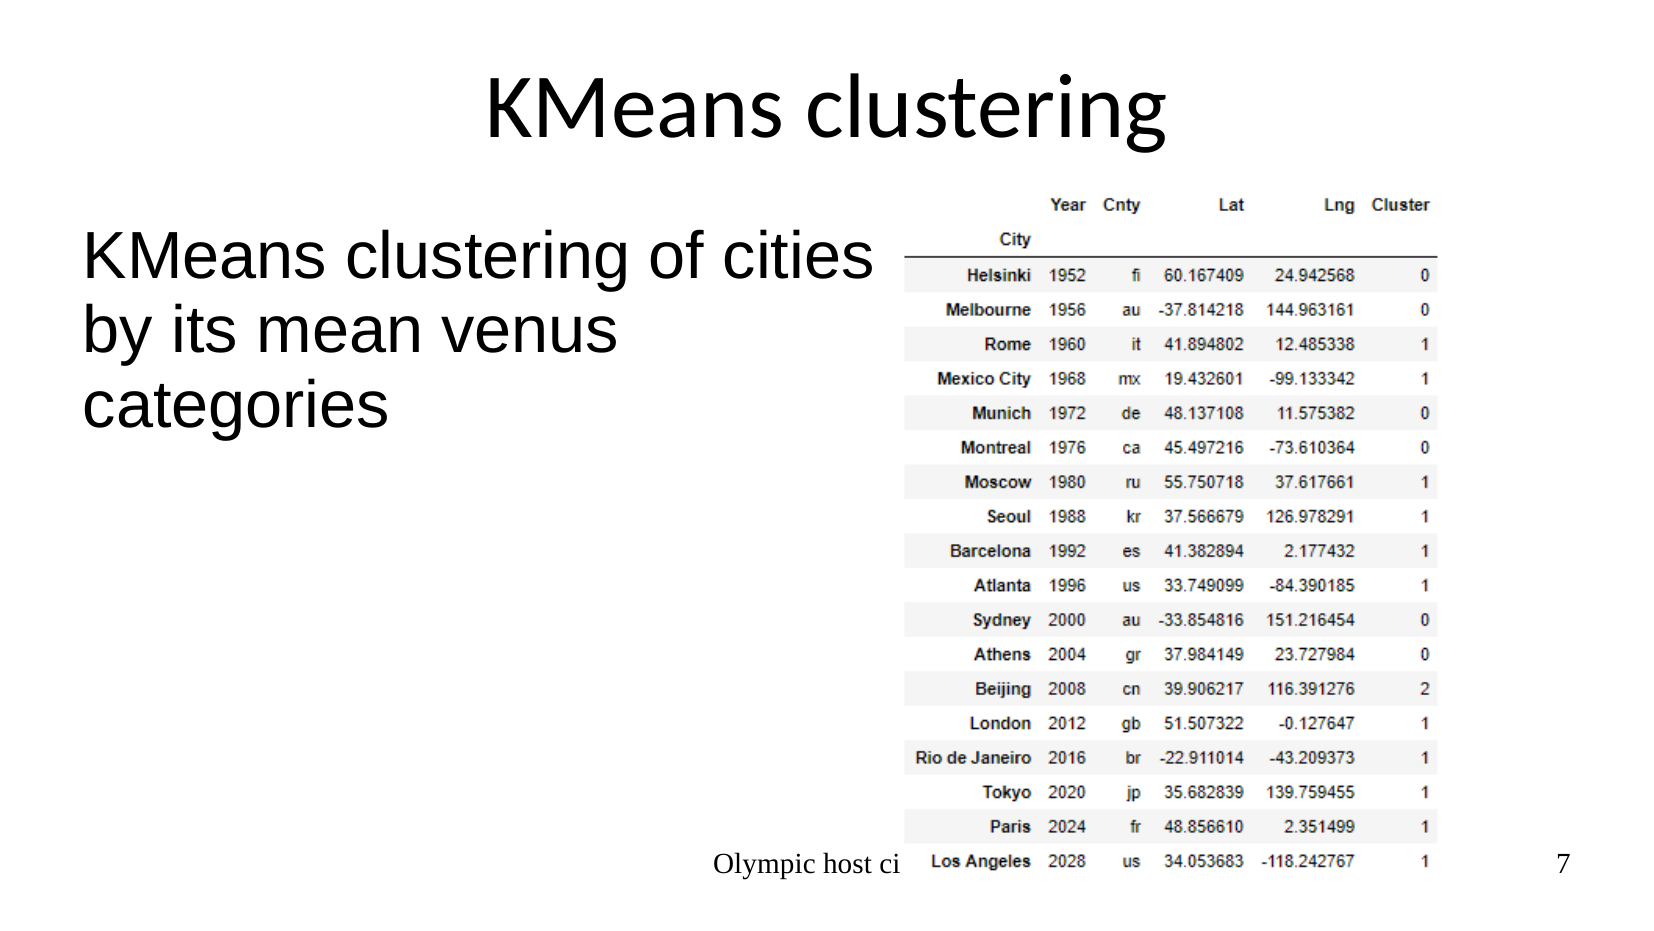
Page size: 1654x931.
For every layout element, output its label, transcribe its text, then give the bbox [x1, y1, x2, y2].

picture [900, 164, 1444, 883]
title KMeans clustering [82, 37, 1571, 193]
list KMeans clustering of cities by its mean venus categories [82, 217, 900, 758]
